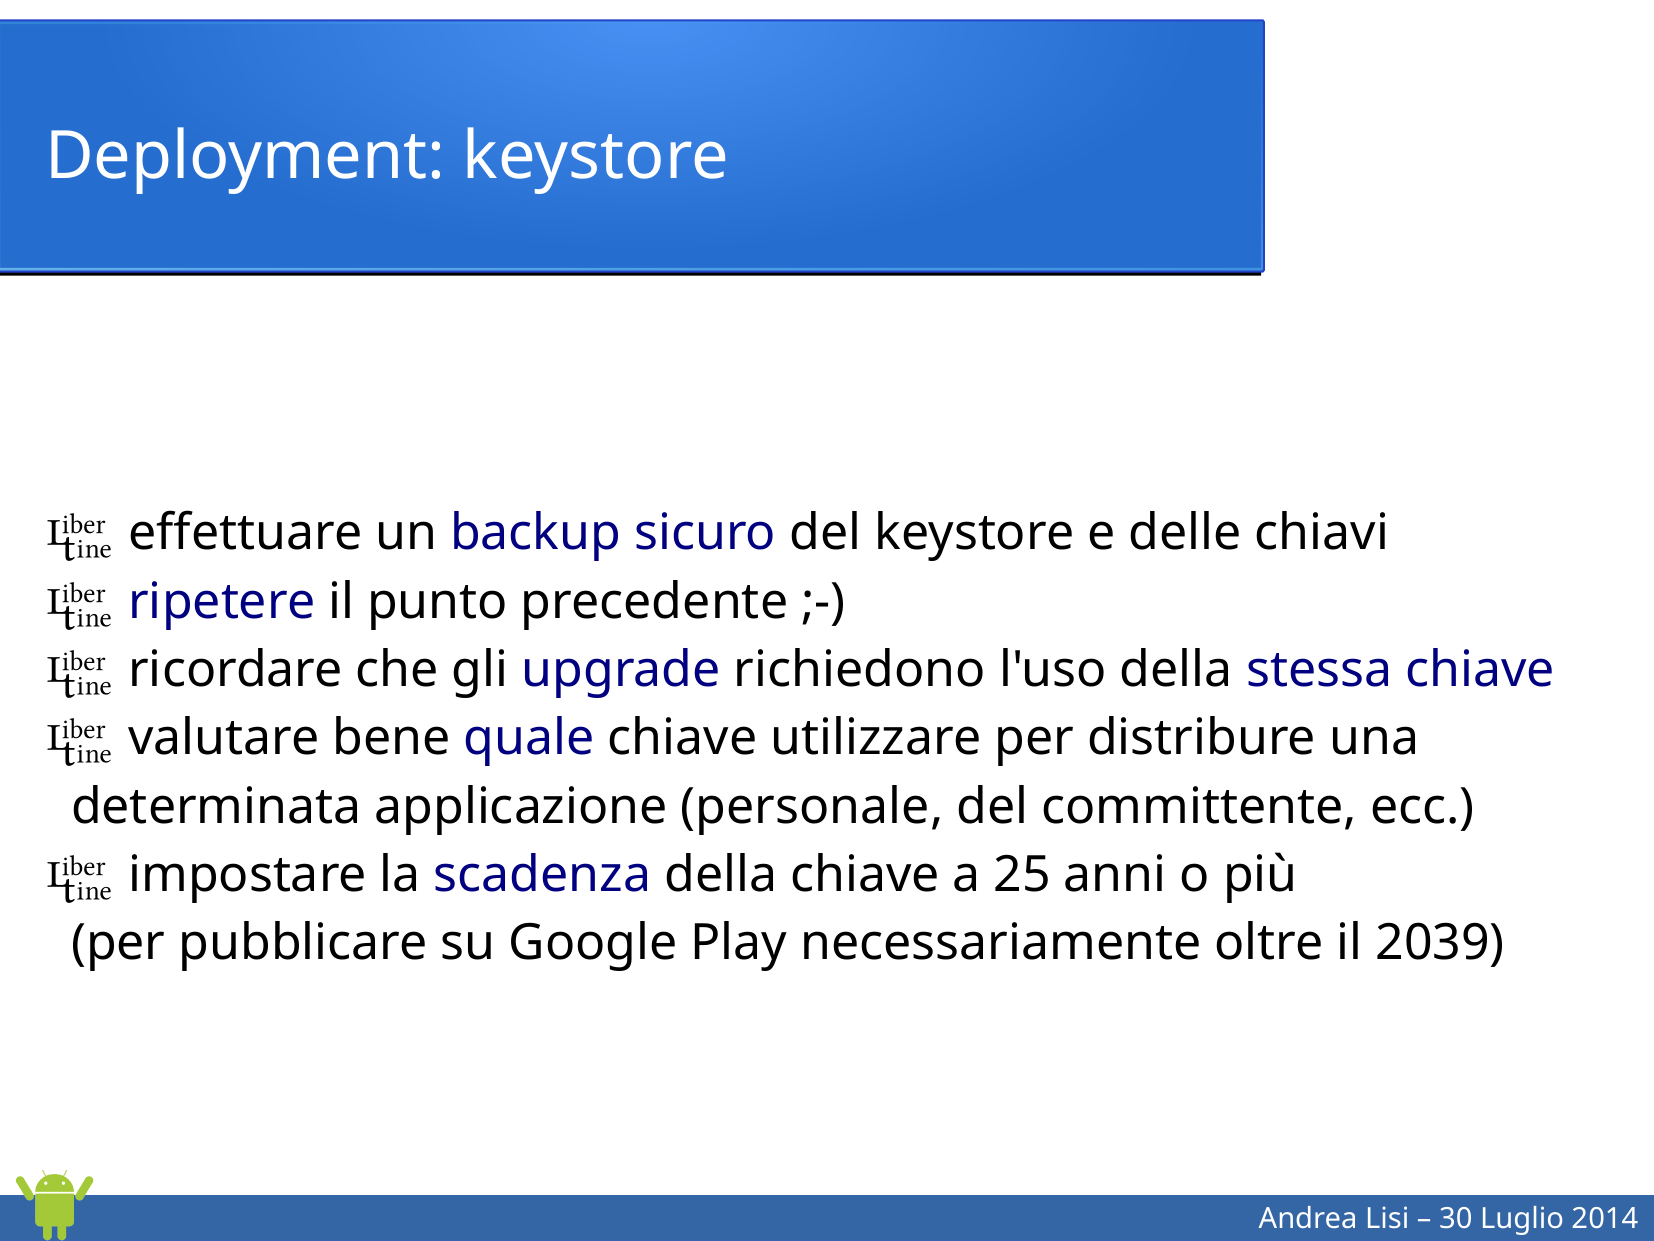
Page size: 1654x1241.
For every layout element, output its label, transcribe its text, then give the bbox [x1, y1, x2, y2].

picture [9, 1167, 100, 1241]
text_box  effettuare un backup sicuro del keystore e delle chiavi  ripetere il punto precedente ;-)  ricordare che gli upgrade richiedono l'uso della stessa chiave  valutare bene quale chiave utilizzare per distribure una determinata applicazione (personale, del committente, ecc.)  impostare la scadenza della chiave a 25 anni o più (per pubblicare su Google Play necessariamente oltre il 2039) [45, 360, 1621, 1156]
title Deployment: keystore [45, 49, 1250, 257]
text_box Andrea Lisi – 30 Luglio 2014 [100, 1195, 1654, 1241]
